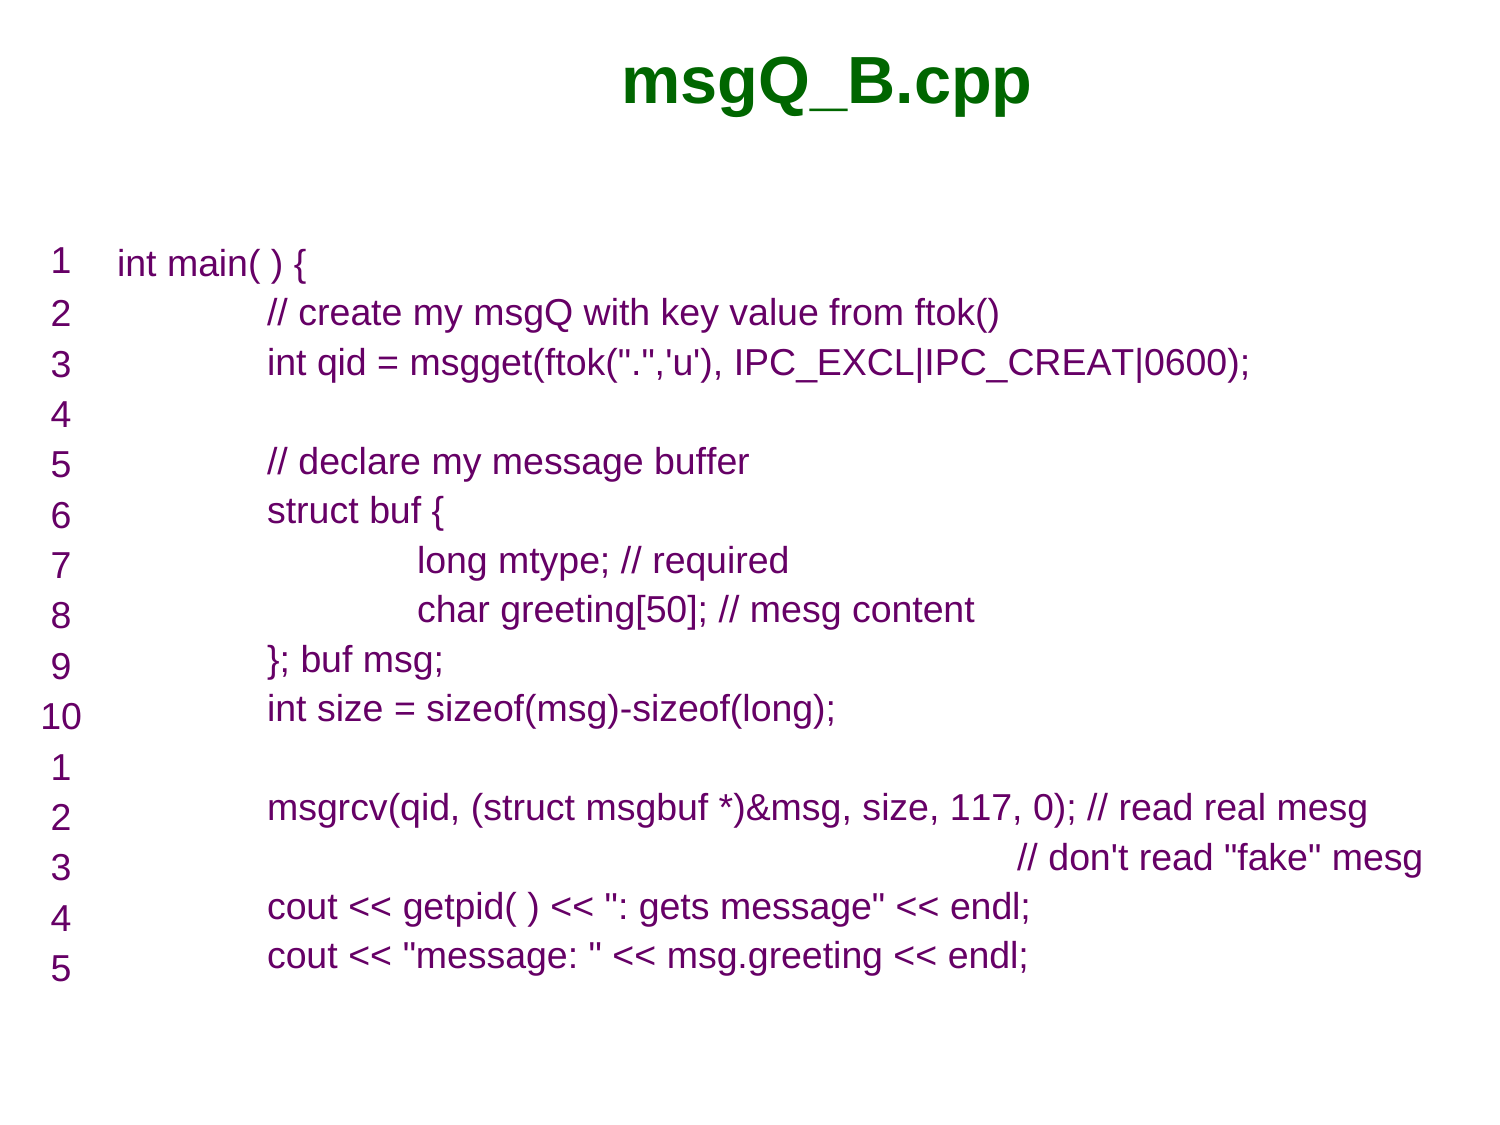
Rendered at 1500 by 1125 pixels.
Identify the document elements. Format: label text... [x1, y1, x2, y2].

text_box 1 2 3 4 5 6 7 8 9 10 1 2 3 4 5 [0, 233, 123, 995]
text_box int main( ) { // create my msgQ with key value from ftok() int qid = msgget(ftok(".",'u'), IPC_EXCL|IPC_CREAT|0600); // declare my message buffer struct buf { long mtype; // required char greeting[50]; // mesg content }; buf msg; int size = sizeof(msg)-sizeof(long); msgrcv(qid, (struct msgbuf *)&msg, size, 117, 0); // read real mesg // don't read "fake" mesg cout << getpid( ) << ": gets message" << endl; cout << "message: " << msg.greeting << endl; [102, 226, 1440, 985]
title msgQ_B.cpp [154, 29, 1500, 125]
